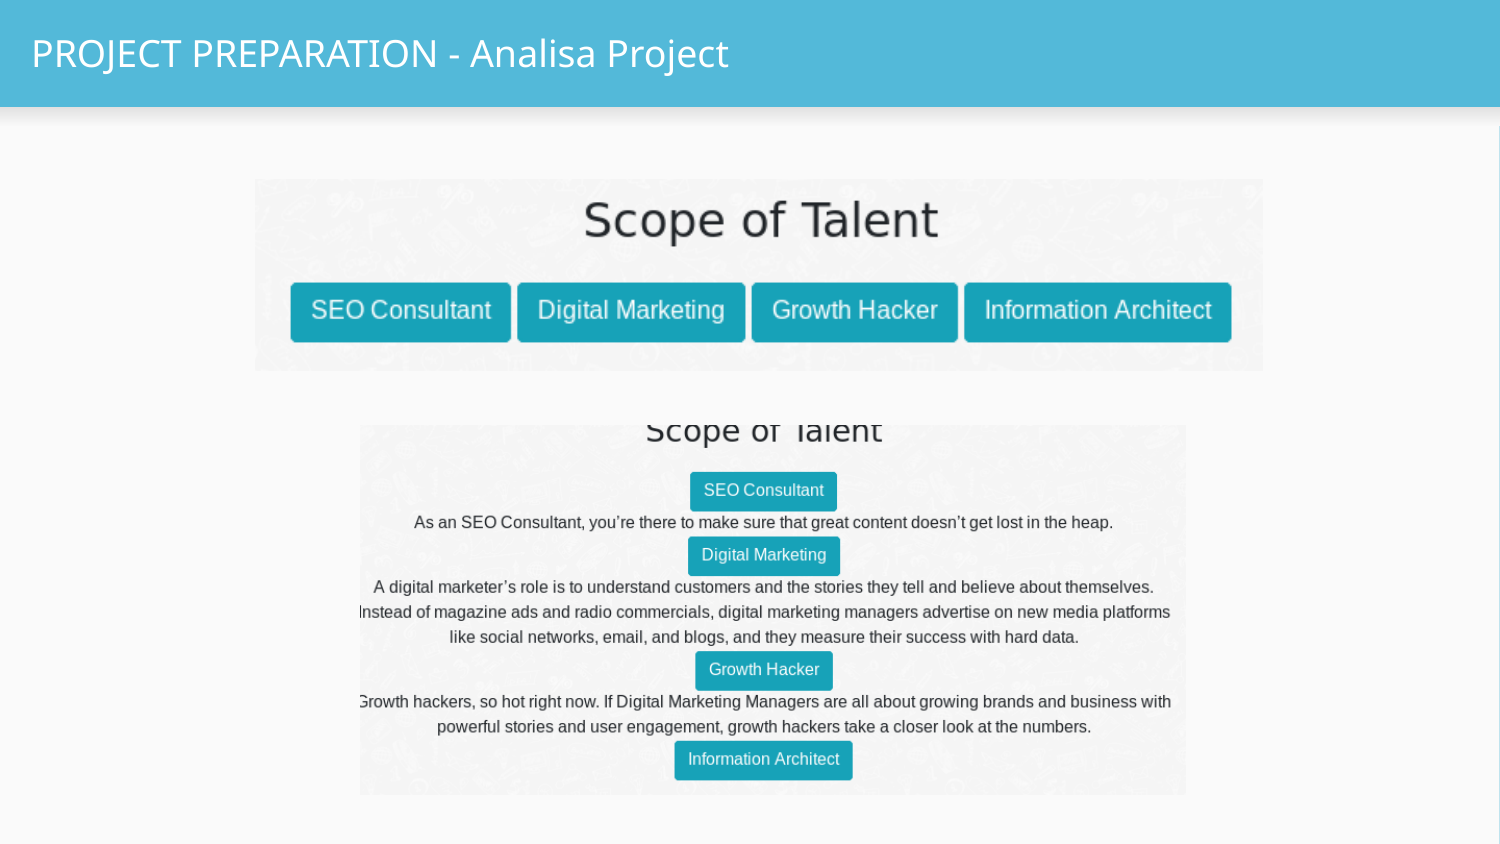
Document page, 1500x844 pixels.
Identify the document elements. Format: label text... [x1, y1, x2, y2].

picture [360, 425, 1186, 796]
title PROJECT PREPARATION - Analisa Project [16, 2, 1464, 102]
picture [255, 179, 1263, 371]
